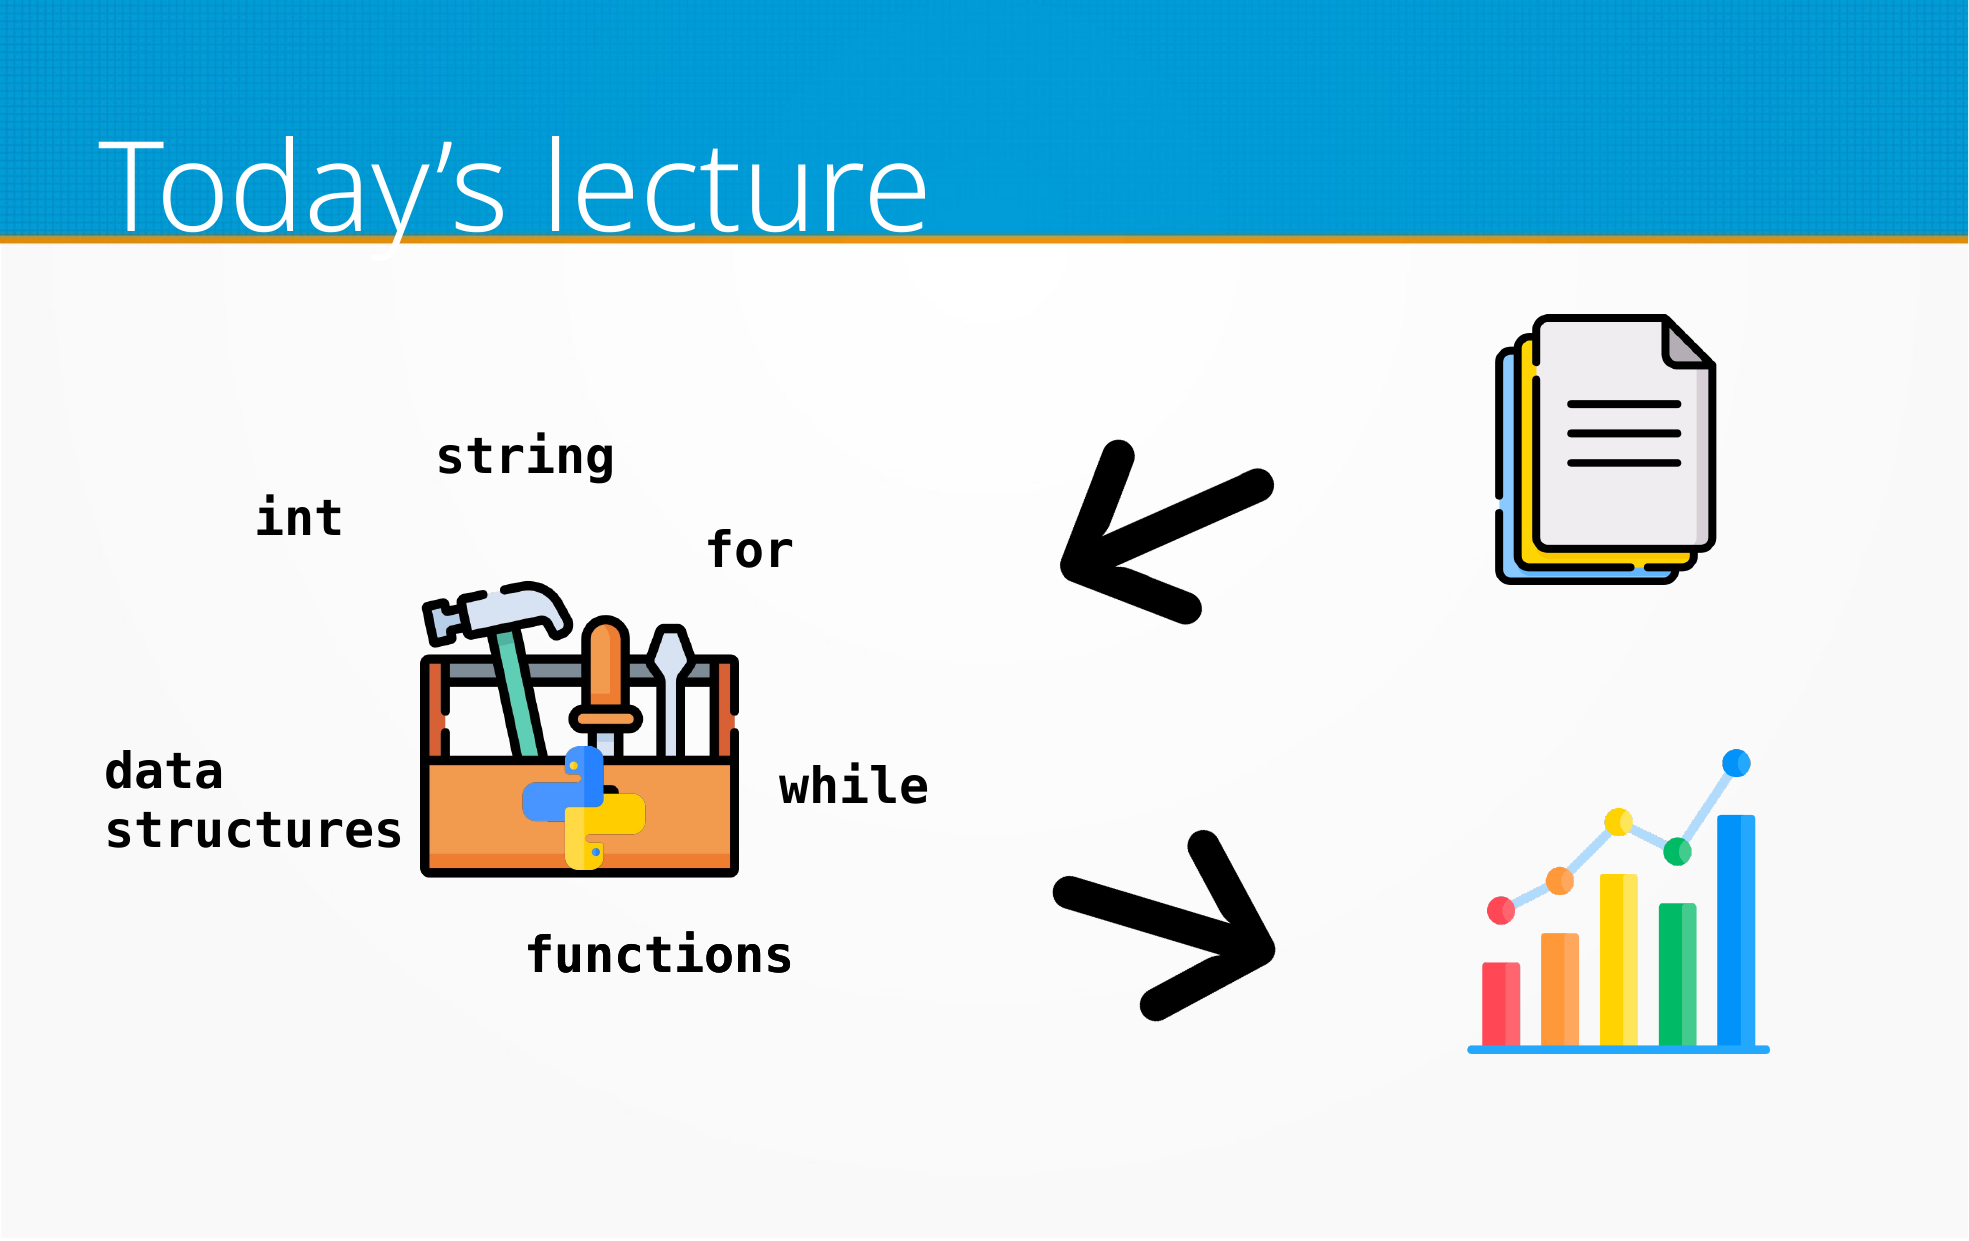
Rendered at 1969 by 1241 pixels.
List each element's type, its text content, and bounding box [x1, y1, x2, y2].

text_box functions [510, 918, 826, 1051]
picture [0, 233, 1969, 1241]
text_box for [690, 513, 900, 646]
text_box data structures [90, 735, 421, 925]
text_box while [765, 750, 975, 882]
text_box string [420, 420, 631, 552]
title Today’s lecture [98, 49, 1870, 257]
text_box int [240, 481, 420, 556]
